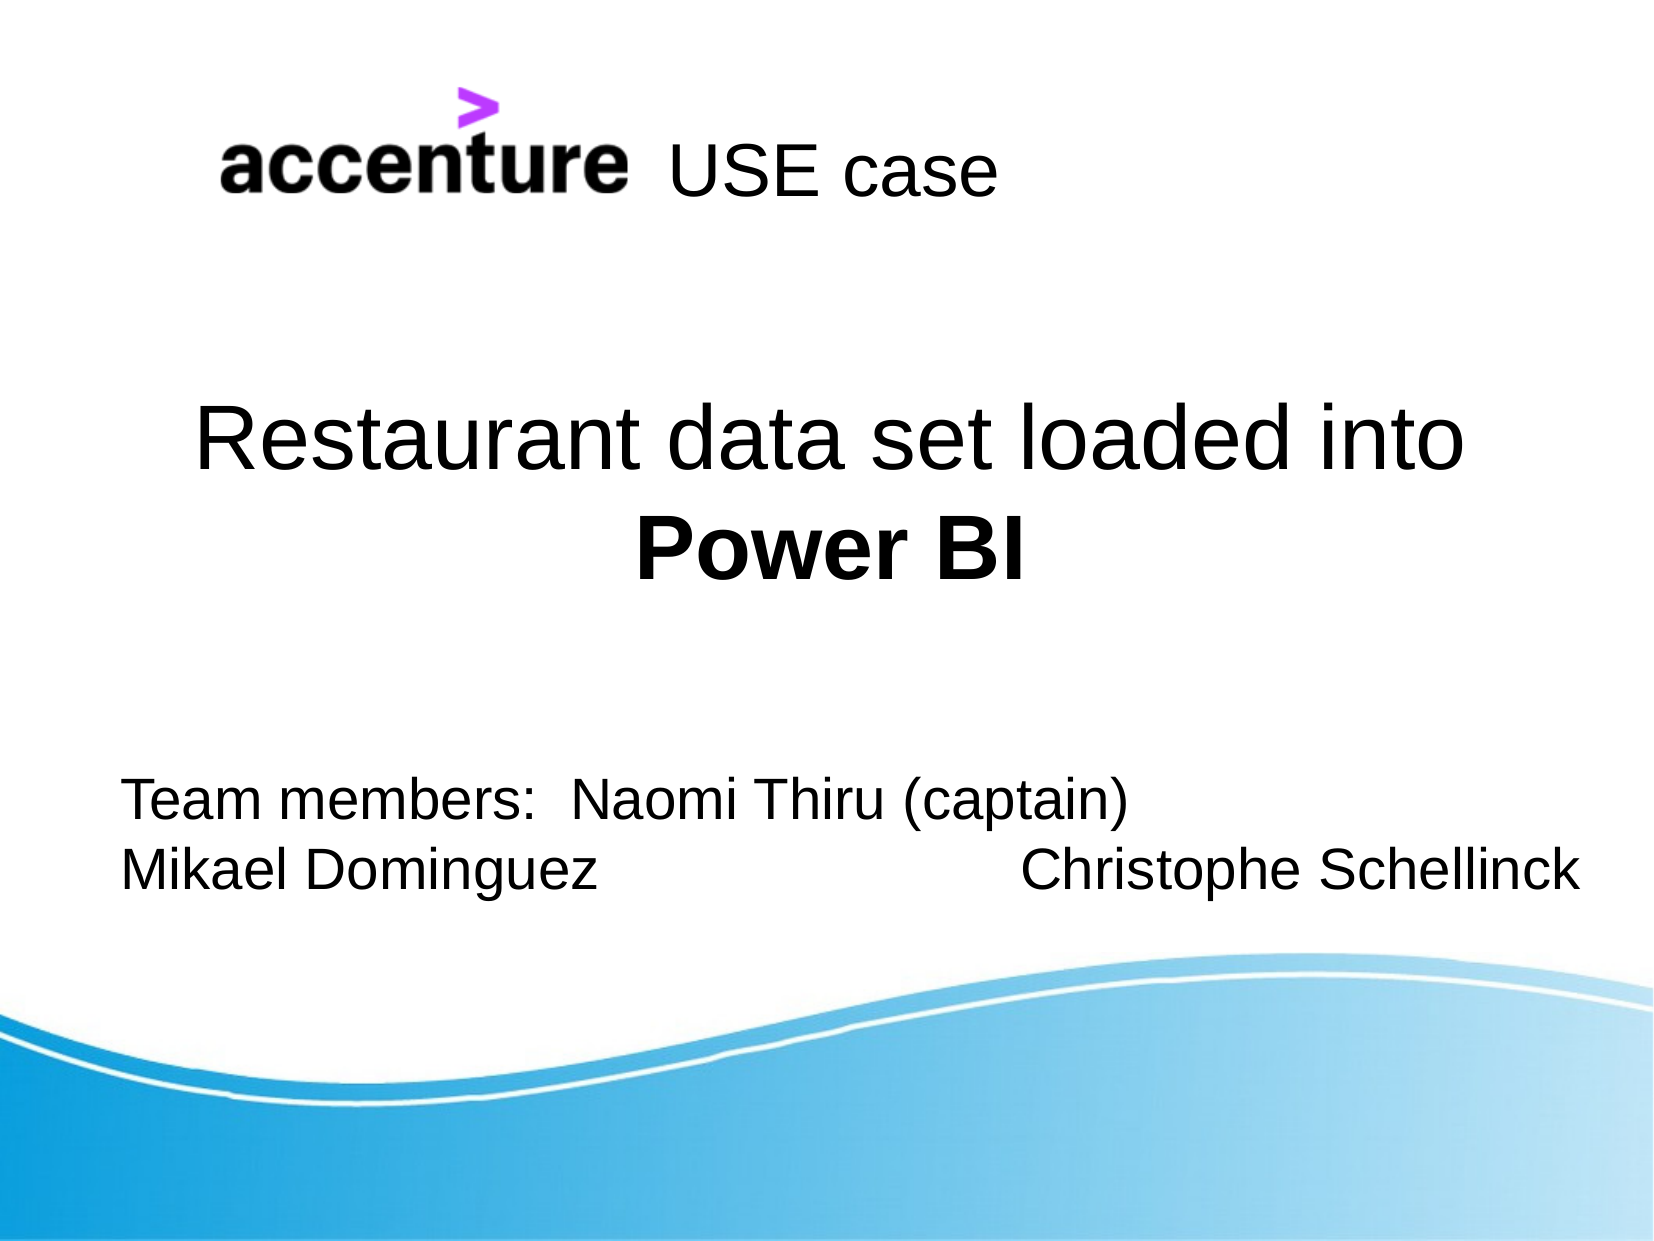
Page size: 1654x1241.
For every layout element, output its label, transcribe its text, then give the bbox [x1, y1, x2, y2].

title Restaurant data set loaded into Power BI [86, 377, 1576, 586]
title USE case [90, 62, 1579, 271]
picture [191, 23, 661, 258]
title Team members: Naomi Thiru (captain) Mikael Dominguez Christophe Schellinck [120, 705, 1609, 957]
